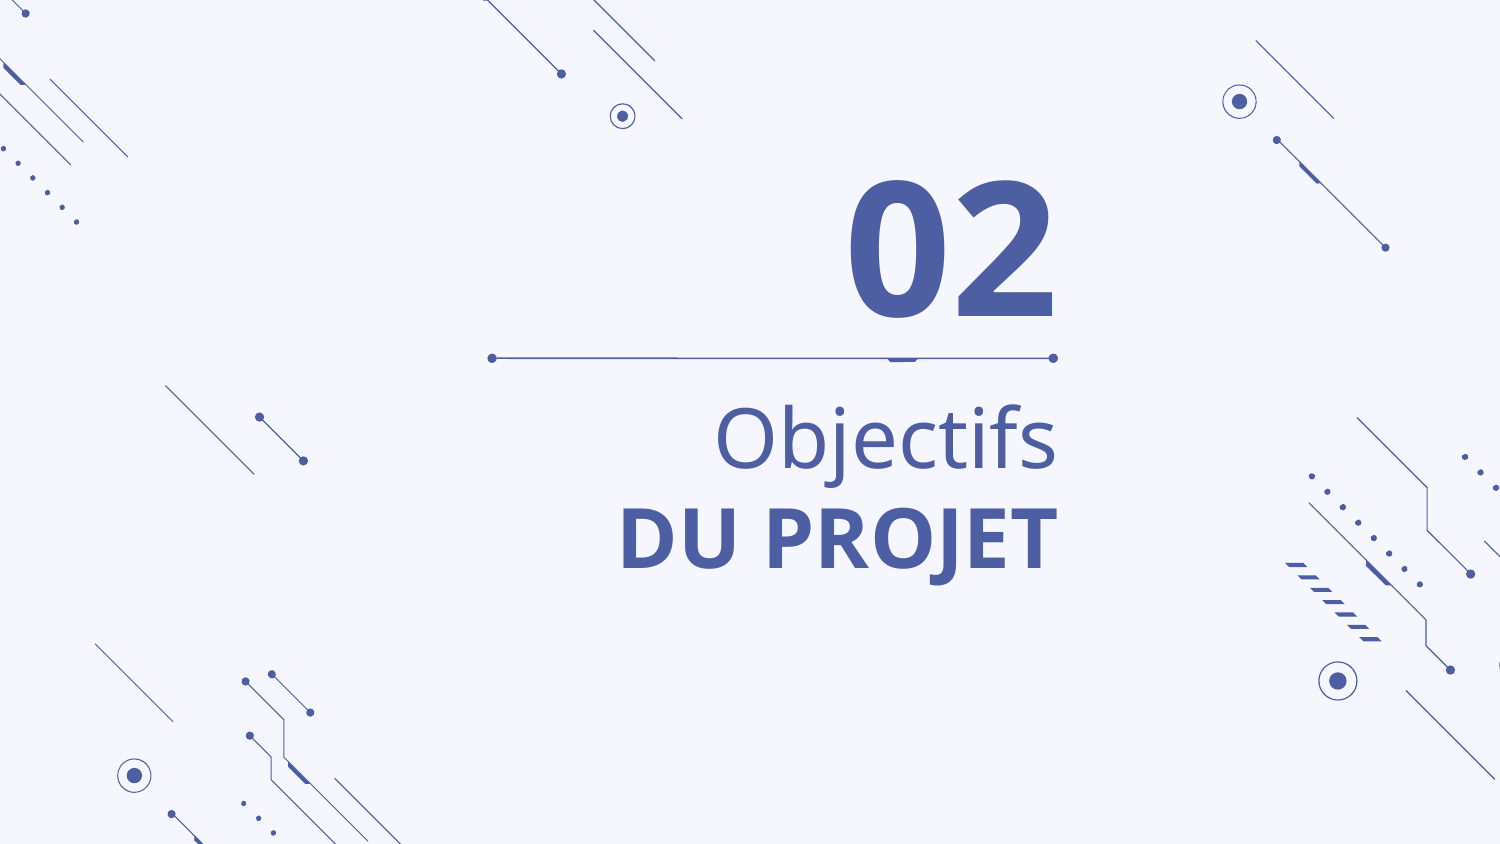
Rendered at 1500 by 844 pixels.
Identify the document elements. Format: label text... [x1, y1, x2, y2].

text_box [1334, 612, 1358, 617]
text_box [1308, 473, 1316, 480]
text_box [1324, 488, 1331, 495]
text_box [1346, 624, 1370, 629]
text_box [1416, 581, 1423, 588]
text_box [1355, 519, 1362, 526]
text_box [165, 385, 255, 475]
text_box [1492, 484, 1499, 491]
text_box [1477, 469, 1484, 476]
text_box [254, 412, 309, 466]
text_box [1386, 550, 1393, 557]
text_box [1405, 690, 1496, 780]
text_box [1401, 565, 1408, 573]
text_box [1318, 661, 1358, 701]
text_box [1322, 600, 1345, 605]
text_box [1339, 504, 1346, 511]
text_box [1484, 540, 1500, 558]
text_box [1359, 637, 1382, 642]
text_box [487, 353, 497, 363]
text_box [1297, 575, 1320, 580]
text_box [1461, 453, 1469, 461]
text_box [1356, 417, 1476, 579]
text_box [1370, 534, 1377, 542]
title Objectifs DU PROJET [426, 385, 1074, 587]
text_box [1285, 562, 1308, 568]
text_box [1048, 353, 1058, 363]
text_box [1309, 587, 1333, 592]
text_box [1308, 502, 1456, 675]
title 02 [426, 129, 1074, 322]
